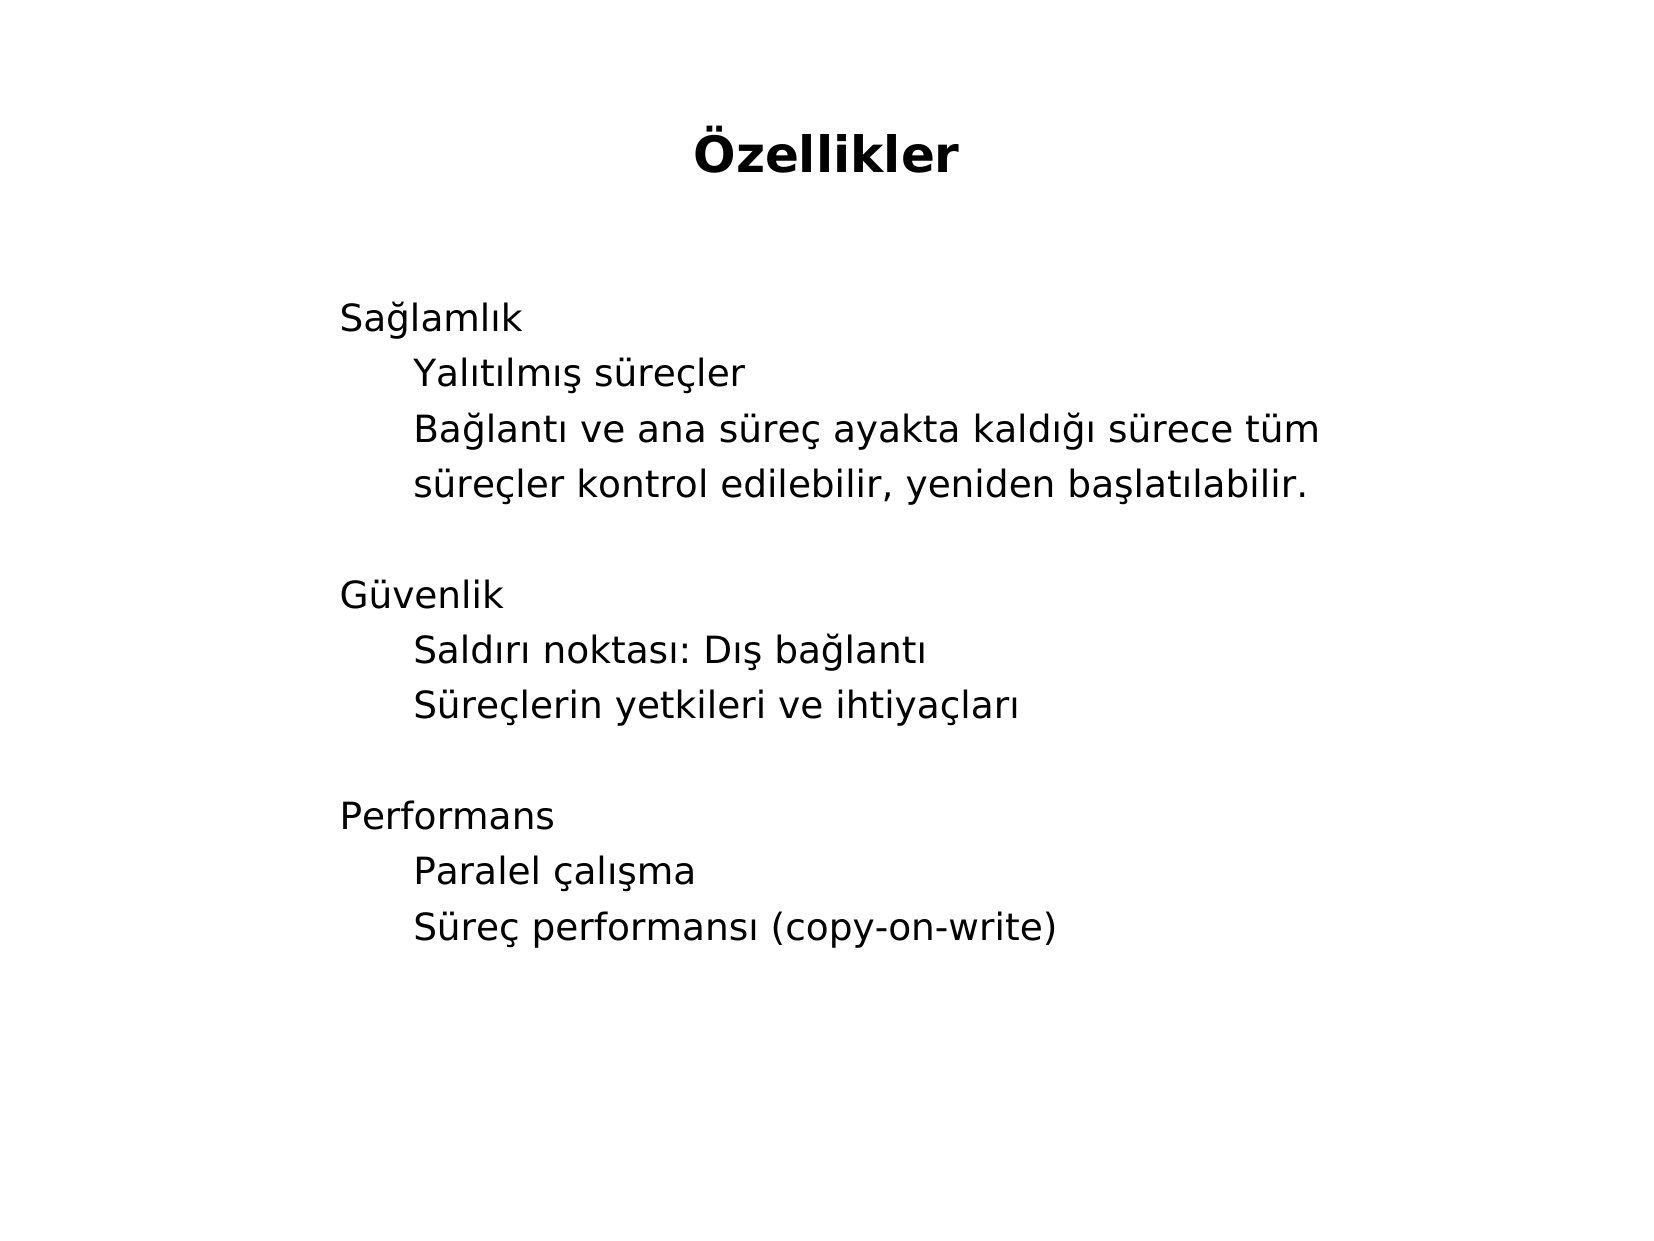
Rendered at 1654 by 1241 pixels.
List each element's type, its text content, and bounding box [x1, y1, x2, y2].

text_box Sağlamlık Yalıtılmış süreçler Bağlantı ve ana süreç ayakta kaldığı sürece tüm süreçler kontrol edilebilir, yeniden başlatılabilir. Güvenlik Saldırı noktası: Dış bağlantı Süreçlerin yetkileri ve ihtiyaçları Performans Paralel çalışma Süreç performansı (copy-on-write) [324, 289, 1337, 957]
text_box Özellikler [678, 118, 975, 192]
